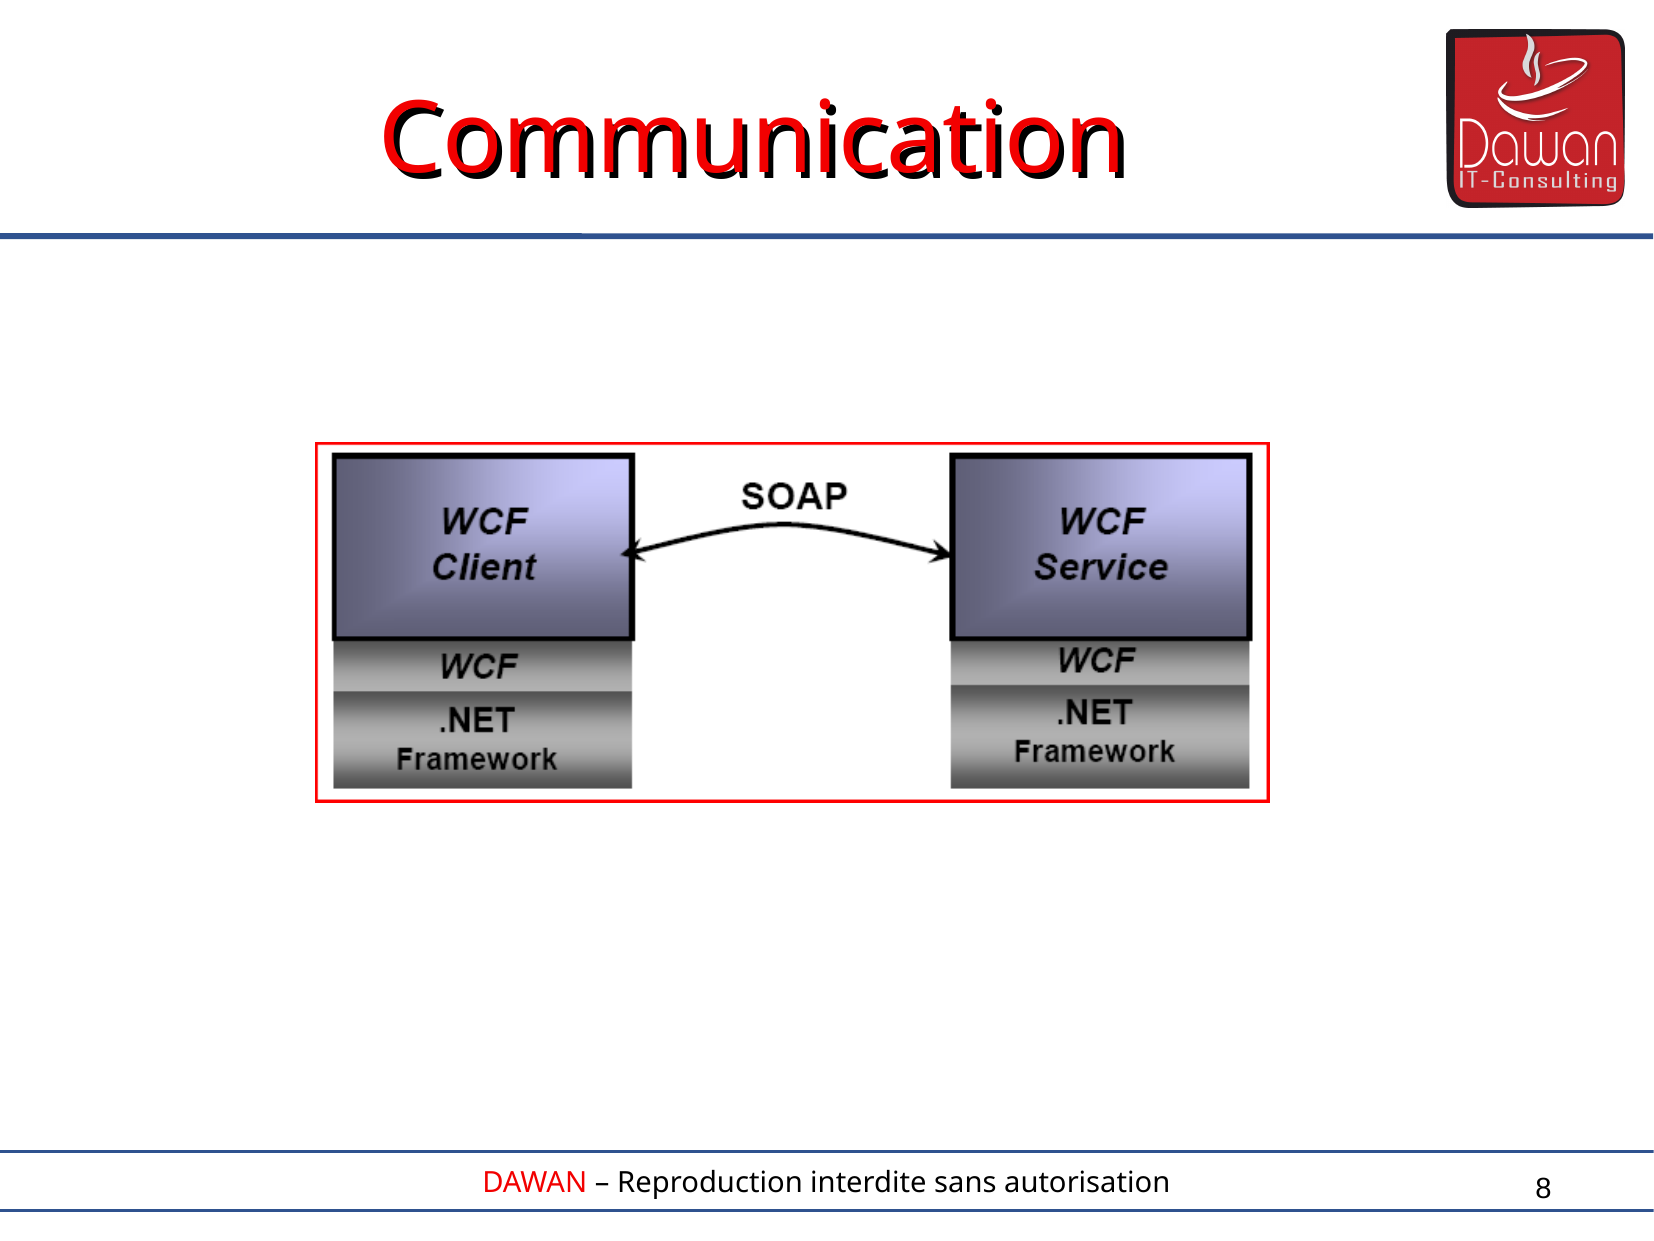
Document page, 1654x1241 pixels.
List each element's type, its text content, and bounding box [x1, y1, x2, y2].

text_box [1535, 1169, 1595, 1234]
picture [315, 442, 1270, 803]
title Communication [59, 29, 1447, 237]
